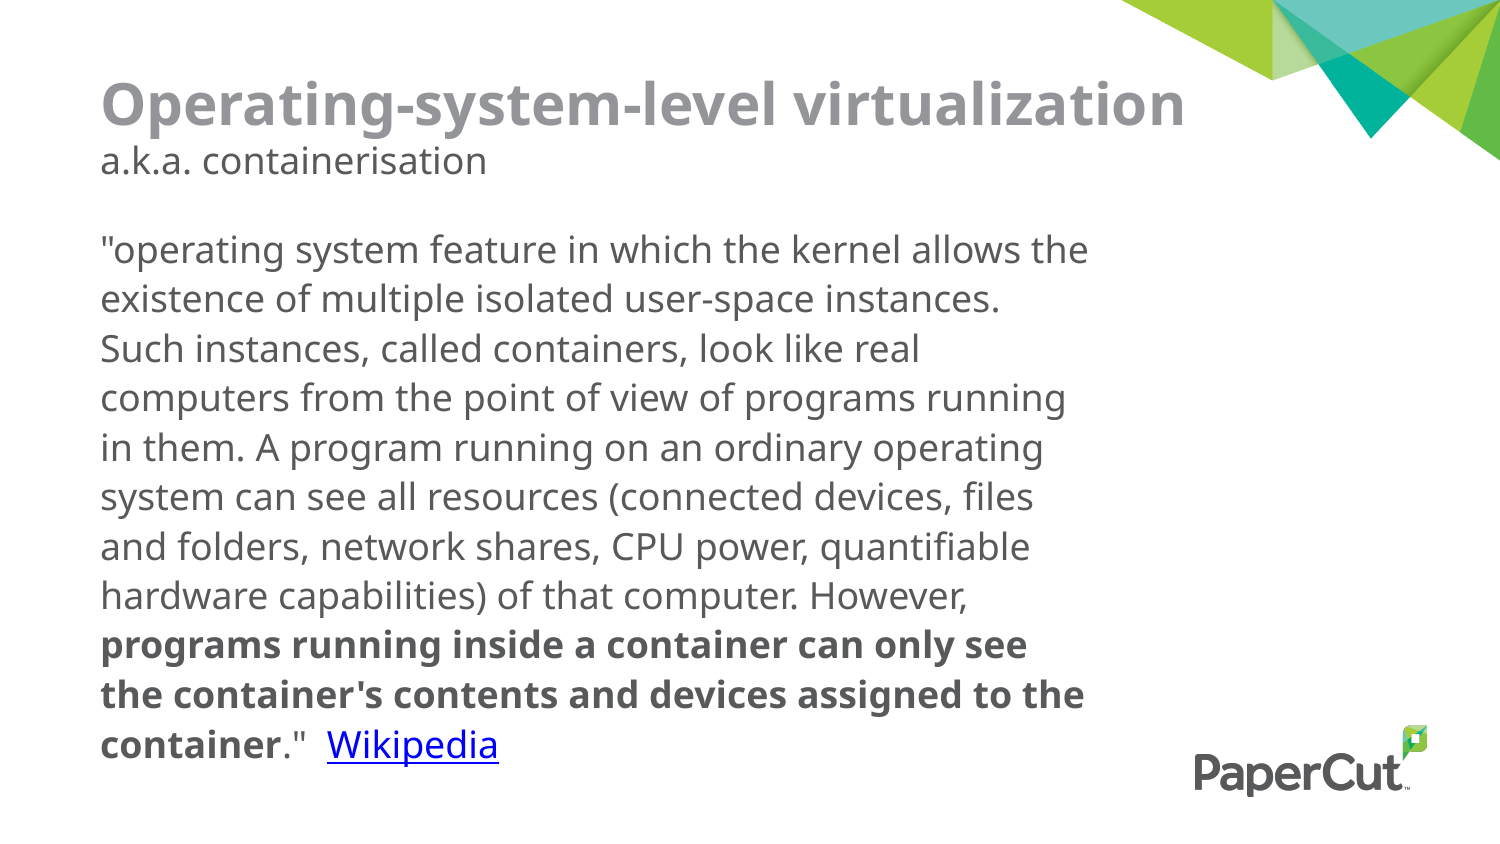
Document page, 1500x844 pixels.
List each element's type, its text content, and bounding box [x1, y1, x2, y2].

picture [1119, 0, 1500, 162]
picture [1195, 725, 1427, 797]
list "operating system feature in which the kernel allows the existence of multiple isolated user-space instances. Such instances, called containers, look like real computers from the point of view of programs running in them. A program running on an ordinary operating system can see all resources (connected devices, files and folders, network shares, CPU power, quantifiable hardware capabilities) of that computer. However, programs running inside a container can only see the container's contents and devices assigned to the container." Wikipedia [100, 221, 1094, 706]
title Operating-system-level virtualization a.k.a. containerisation [100, 67, 1214, 196]
